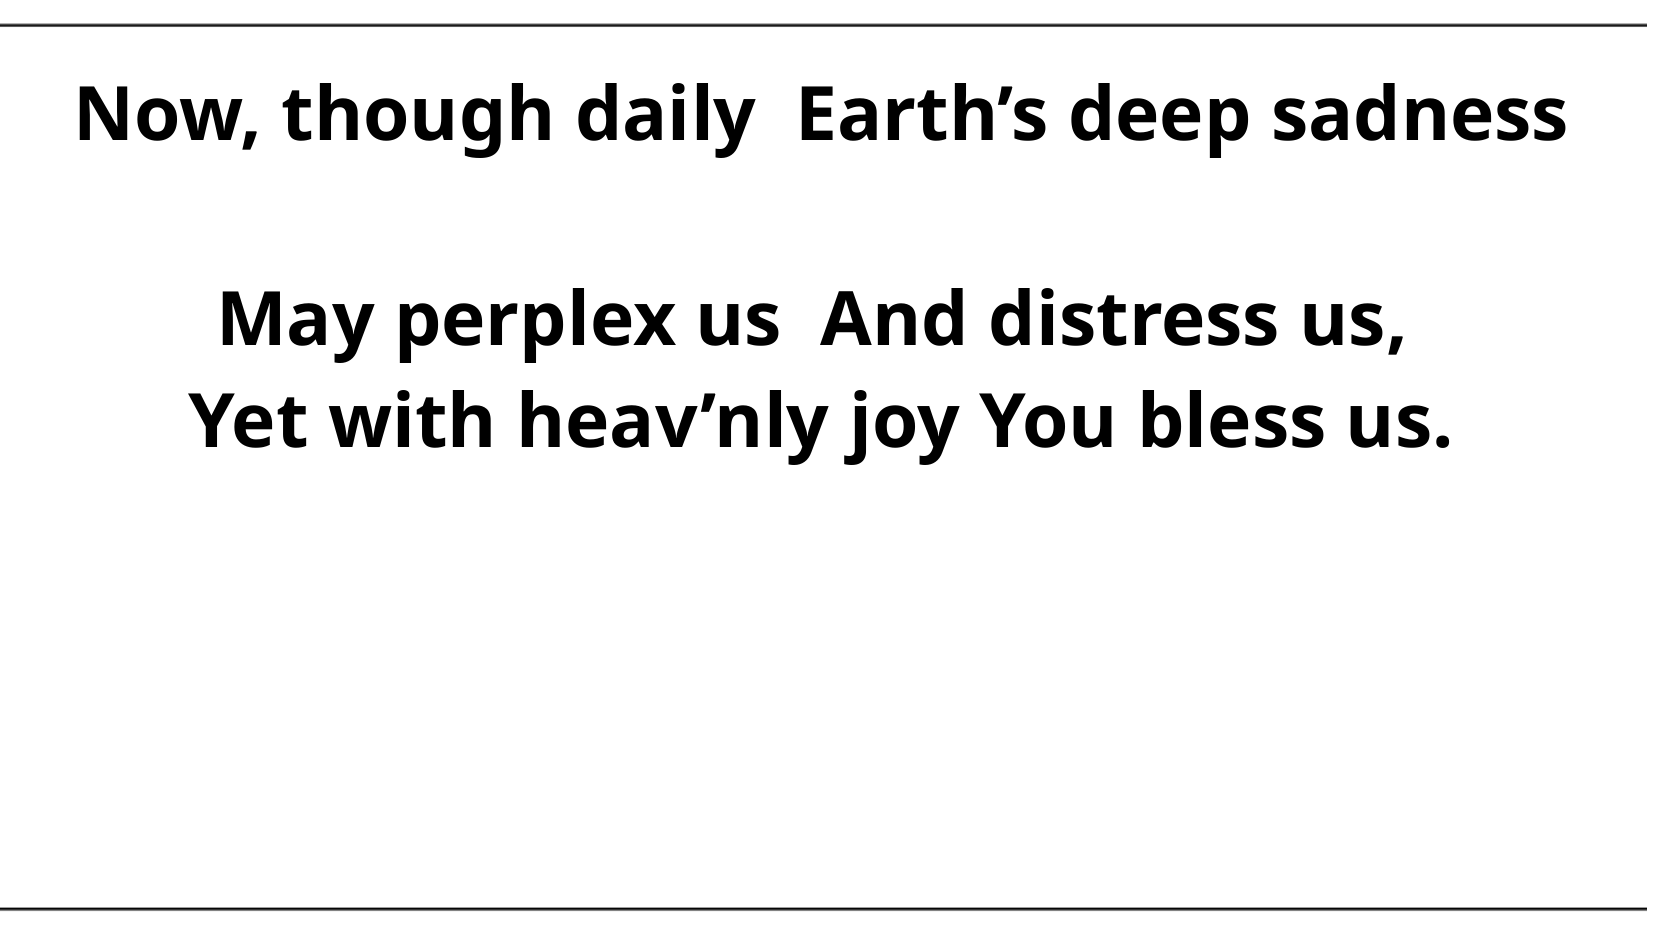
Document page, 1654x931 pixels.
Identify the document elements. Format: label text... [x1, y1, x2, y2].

picture [0, 2, 1647, 931]
text_box Now, though daily Earth’s deep sadness May perplex us And distress us, Yet with heav’nly joy You bless us. [49, 53, 1595, 368]
